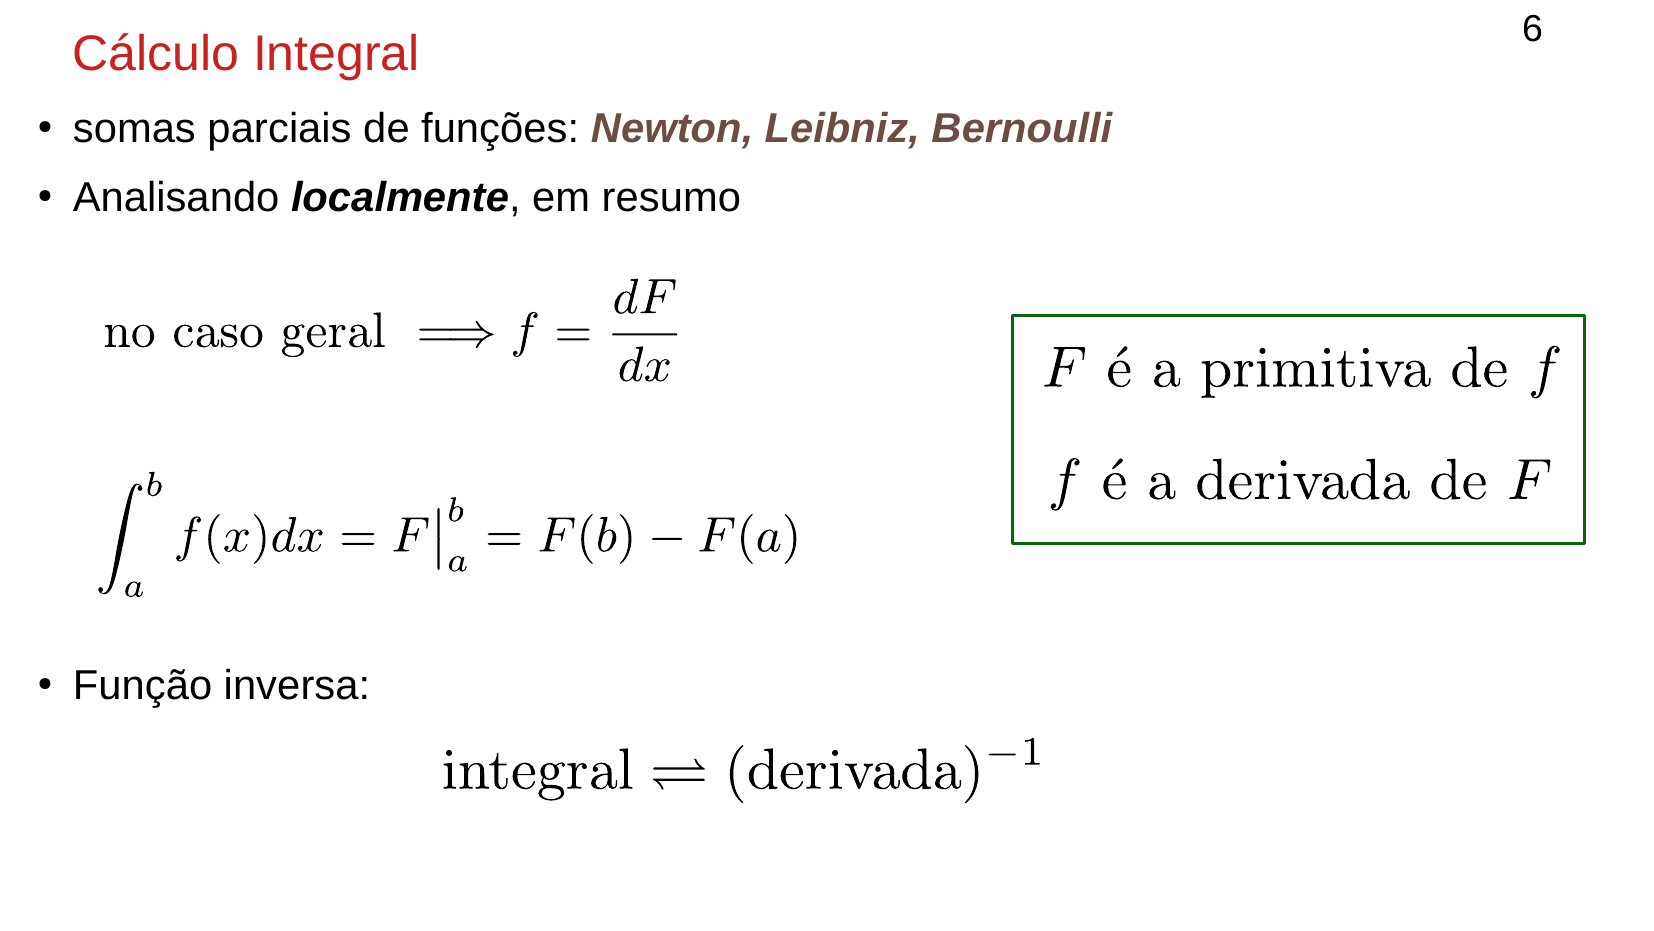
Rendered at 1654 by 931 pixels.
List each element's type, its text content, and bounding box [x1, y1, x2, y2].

picture [439, 735, 1042, 806]
picture [95, 471, 797, 598]
picture [1041, 345, 1560, 399]
picture [101, 276, 680, 384]
text_box <number> [1507, 0, 1654, 71]
text_box Cálculo Integral somas parciais de funções: Newton, Leibniz, Bernoulli Analisando localmente, em resumo Função inversa: [22, 0, 1618, 716]
picture [1047, 458, 1551, 511]
